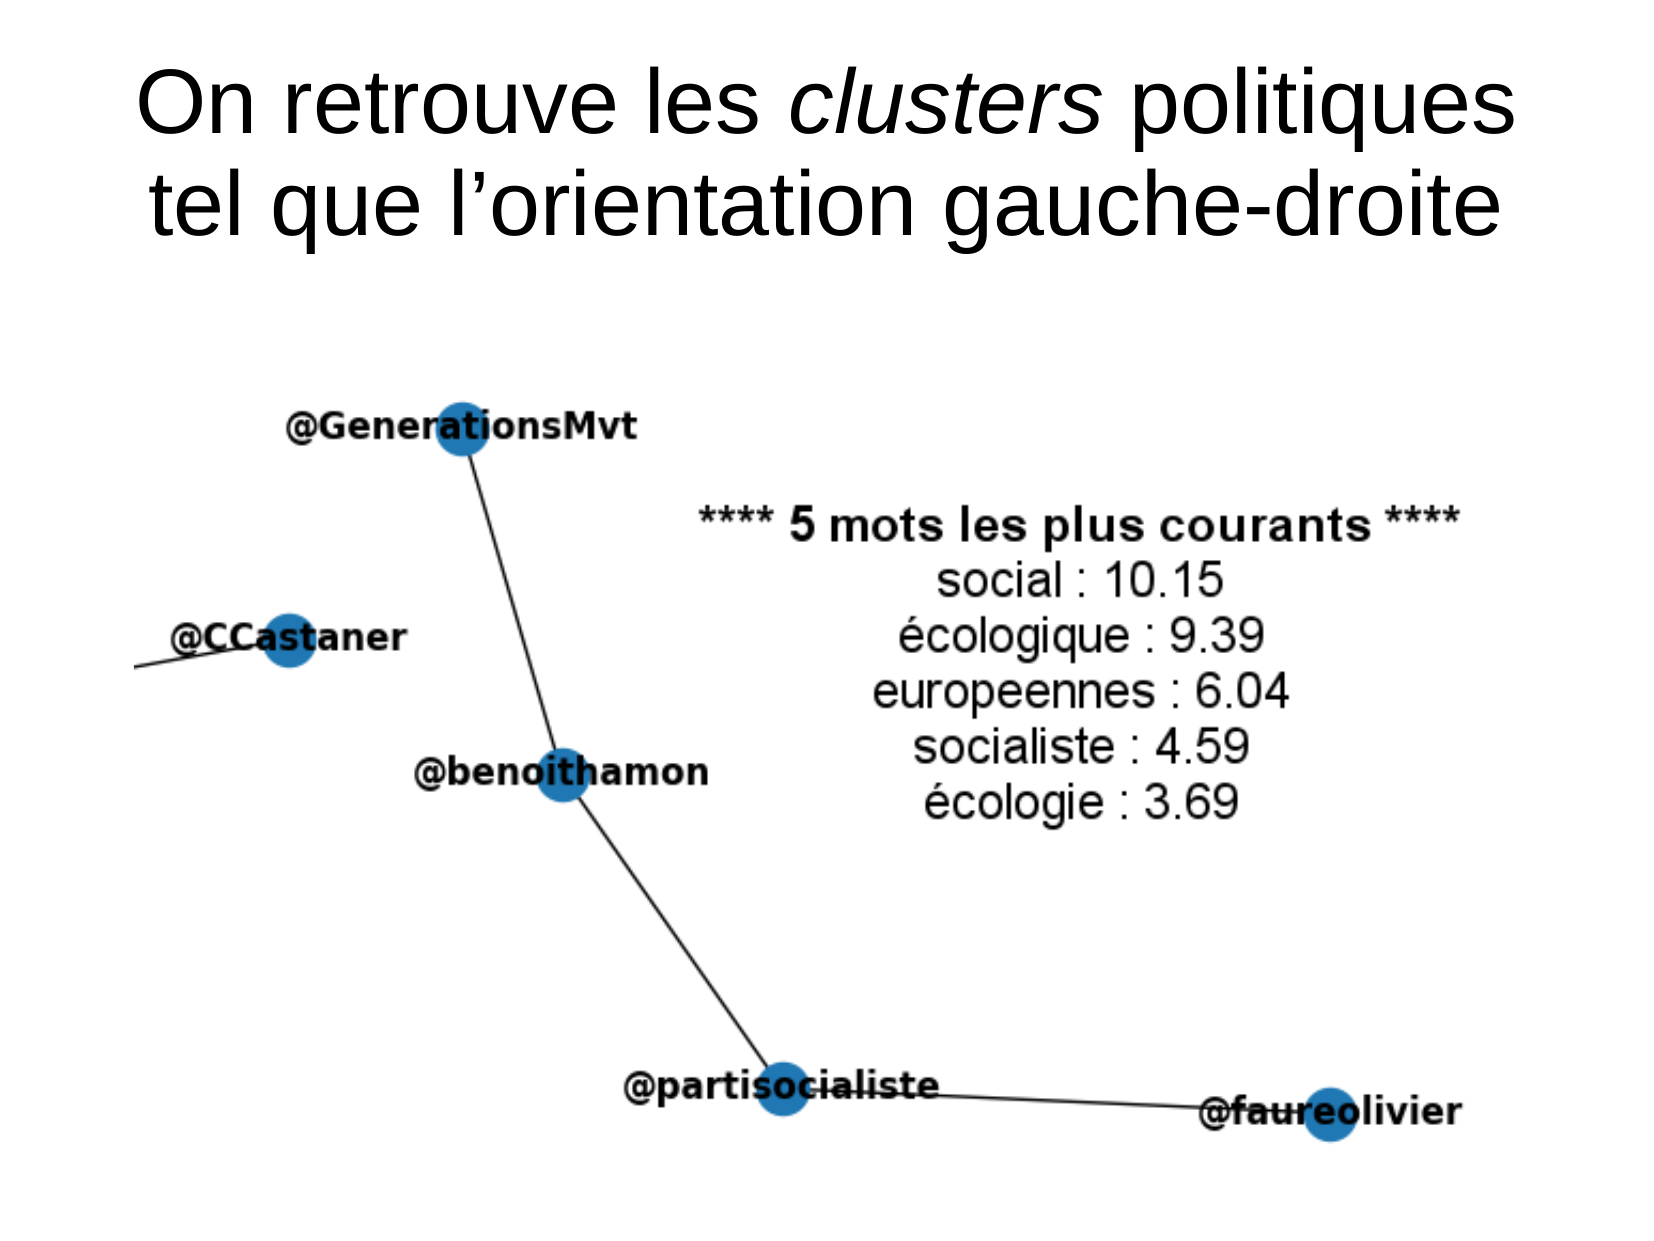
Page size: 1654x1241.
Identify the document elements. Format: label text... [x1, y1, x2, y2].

picture [133, 377, 1501, 1205]
title On retrouve les clusters politiques tel que l’orientation gauche-droite [82, 49, 1571, 257]
